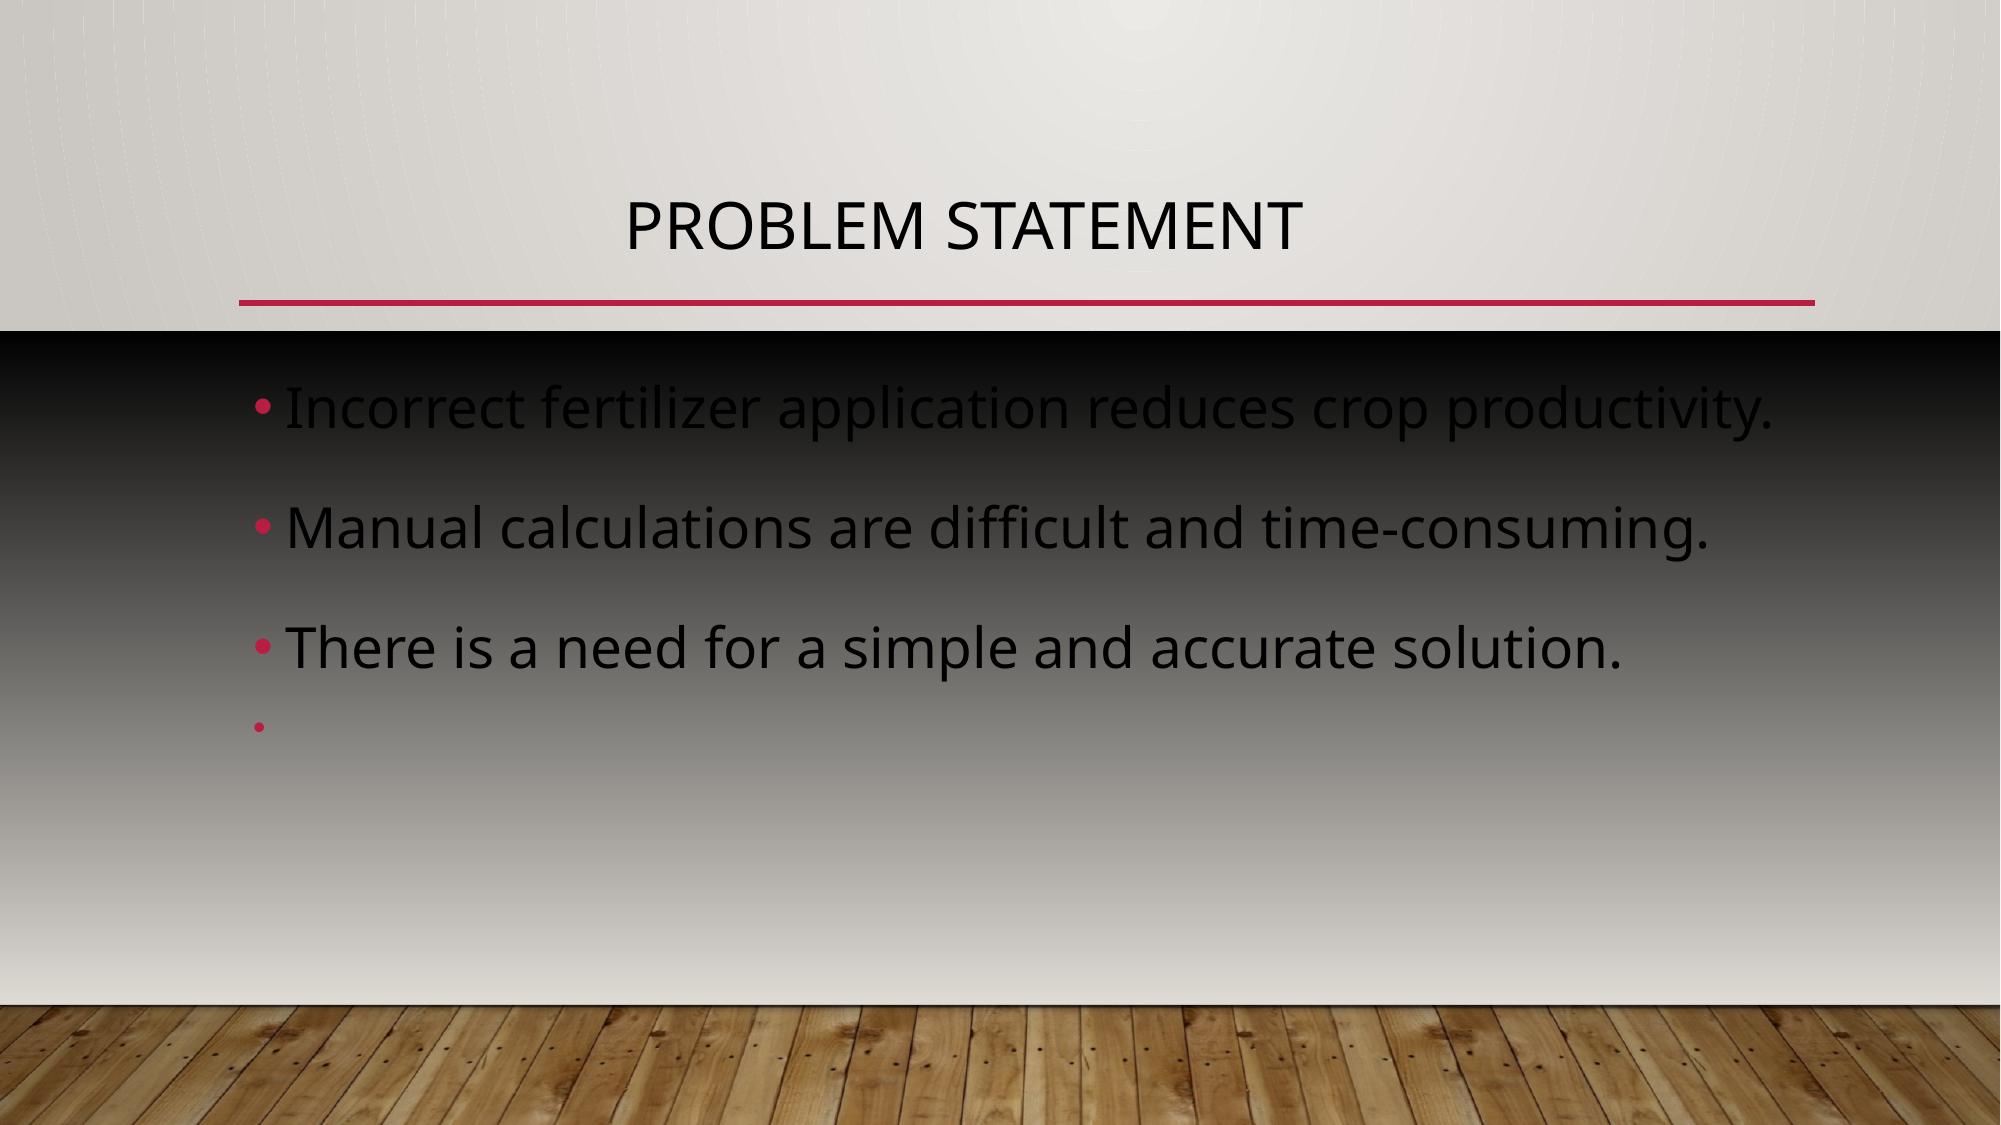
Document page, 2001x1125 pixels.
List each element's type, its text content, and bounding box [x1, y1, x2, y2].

list Incorrect fertilizer application reduces crop productivity. Manual calculations are difficult and time-consuming. There is a need for a simple and accurate solution. [238, 330, 1814, 897]
title Problem statement [238, 185, 1814, 272]
